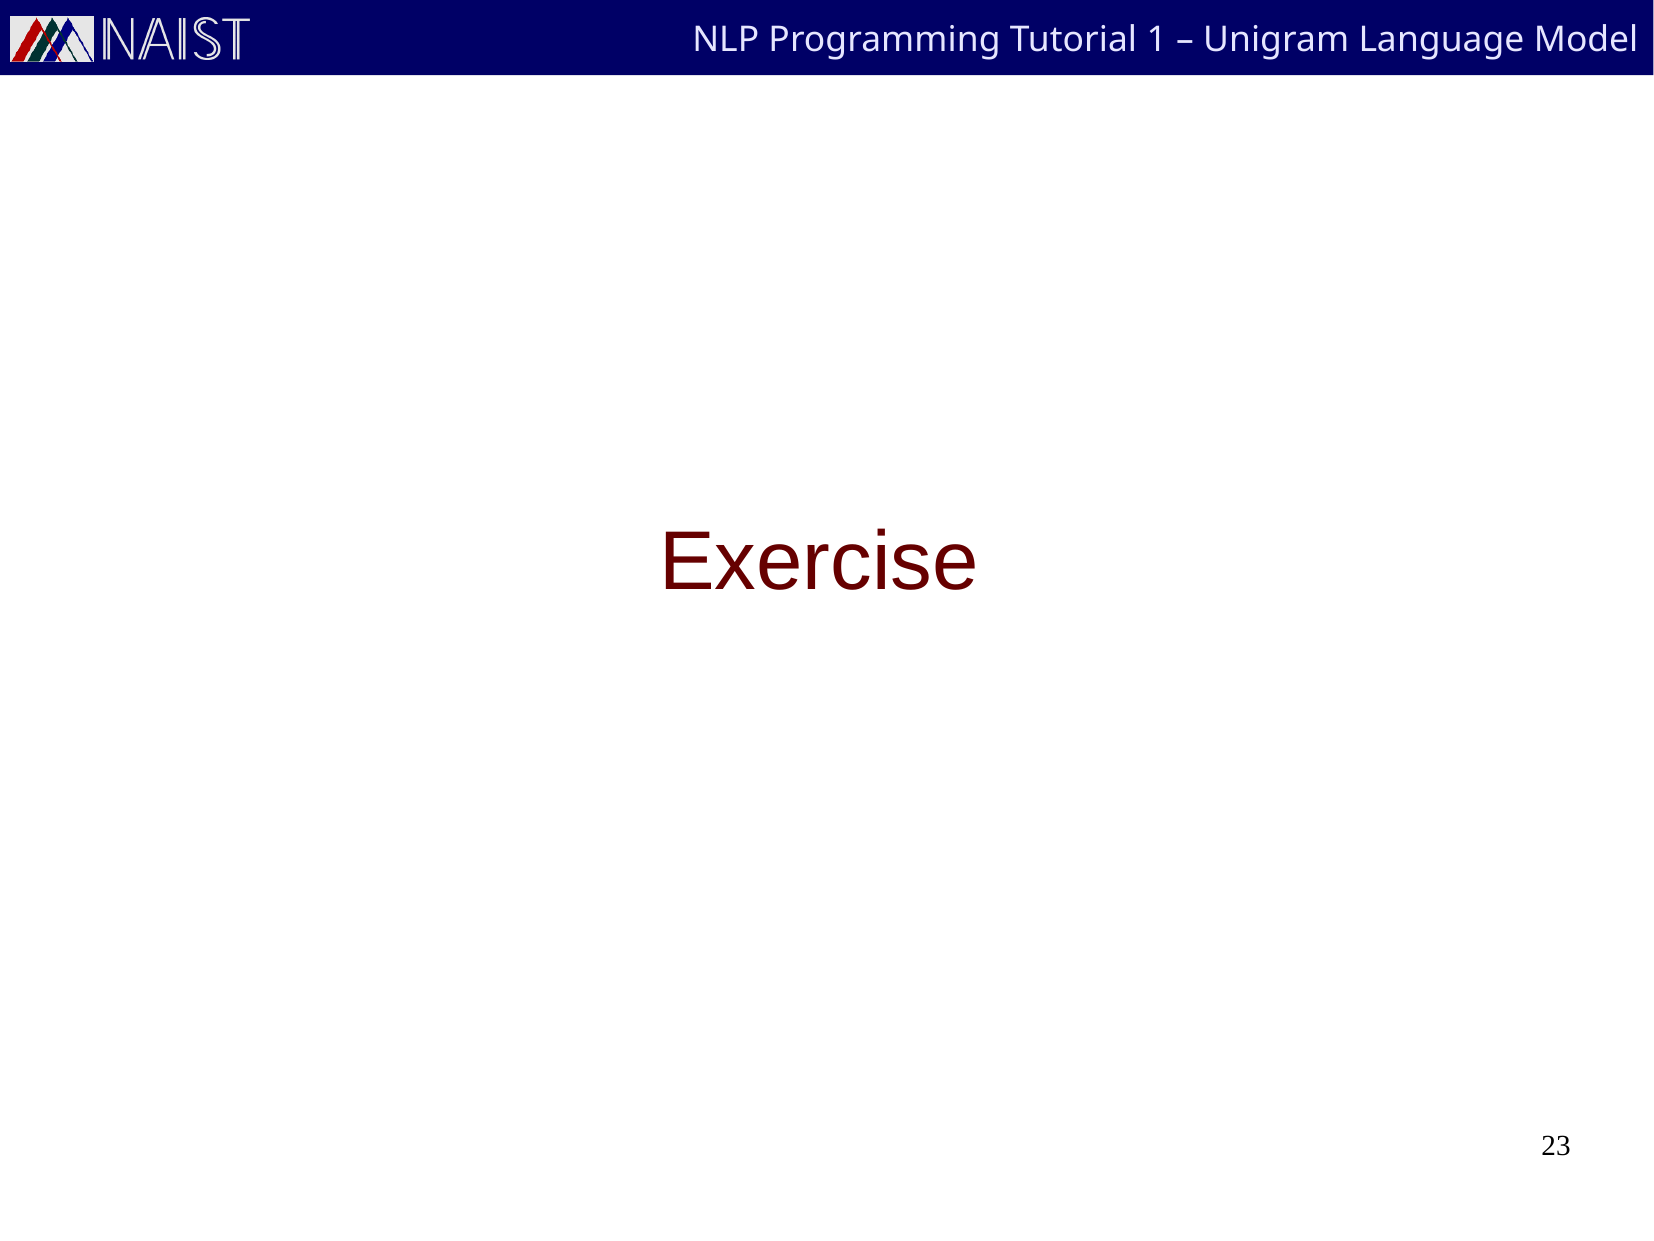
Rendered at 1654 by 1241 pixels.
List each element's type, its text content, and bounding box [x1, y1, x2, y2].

title Exercise [75, 465, 1564, 657]
picture [10, 16, 94, 62]
picture [102, 17, 251, 60]
